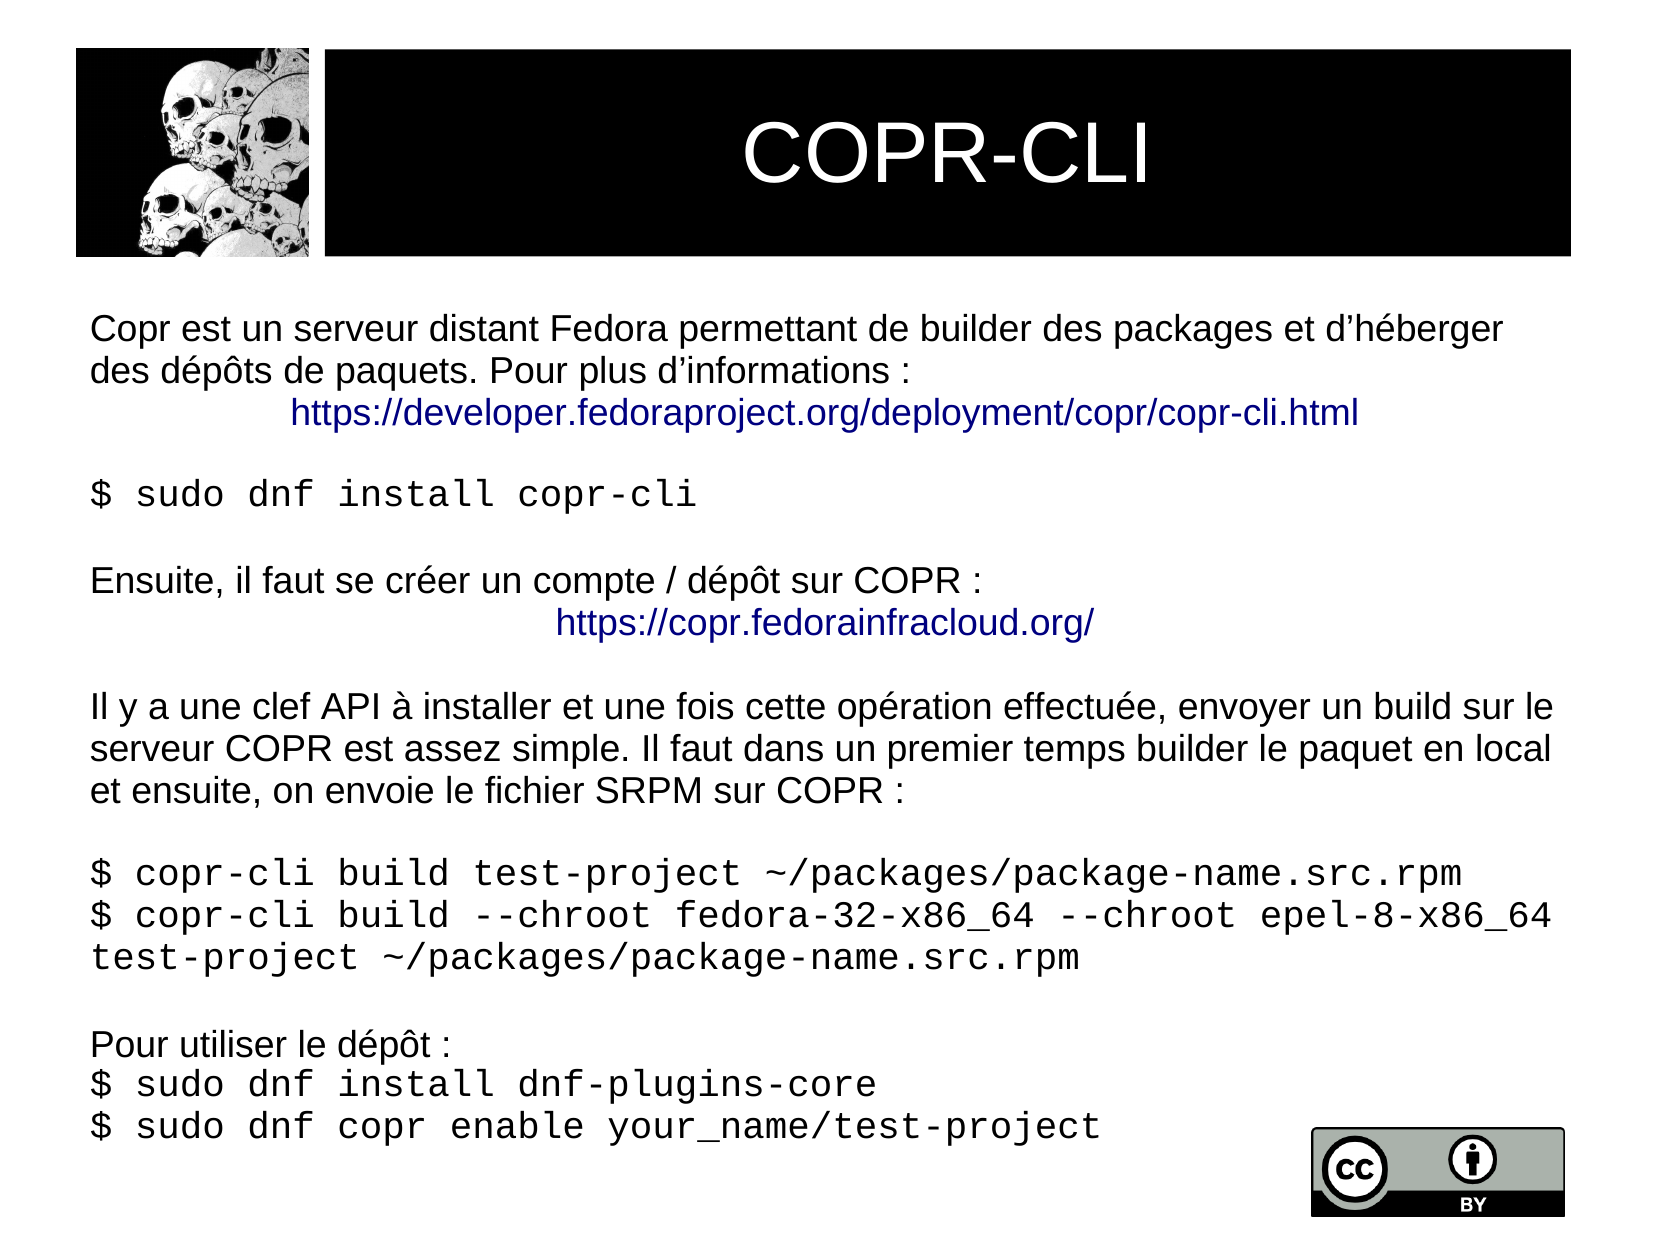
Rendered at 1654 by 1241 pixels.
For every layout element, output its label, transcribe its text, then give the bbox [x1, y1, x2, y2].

text_box Copr est un serveur distant Fedora permettant de builder des packages et d’héberger des dépôts de paquets. Pour plus d’informations : https://developer.fedoraproject.org/deployment/copr/copr-cli.html $ sudo dnf install copr-cli Ensuite, il faut se créer un compte / dépôt sur COPR : https://copr.fedorainfracloud.org/ Il y a une clef API à installer et une fois cette opération effectuée, envoyer un build sur le serveur COPR est assez simple. Il faut dans un premier temps builder le paquet en local et ensuite, on envoie le fichier SRPM sur COPR : $ copr-cli build test-project ~/packages/package-name.src.rpm $ copr-cli build --chroot fedora-32-x86_64 --chroot epel-8-x86_64 test-project ~/packages/package-name.src.rpm Pour utiliser le dépôt : $ sudo dnf install dnf-plugins-core $ sudo dnf copr enable your_name/test-project [75, 300, 1576, 1158]
picture [1311, 1158, 1565, 1217]
title COPR-CLI [324, 49, 1571, 257]
picture [76, 48, 309, 257]
